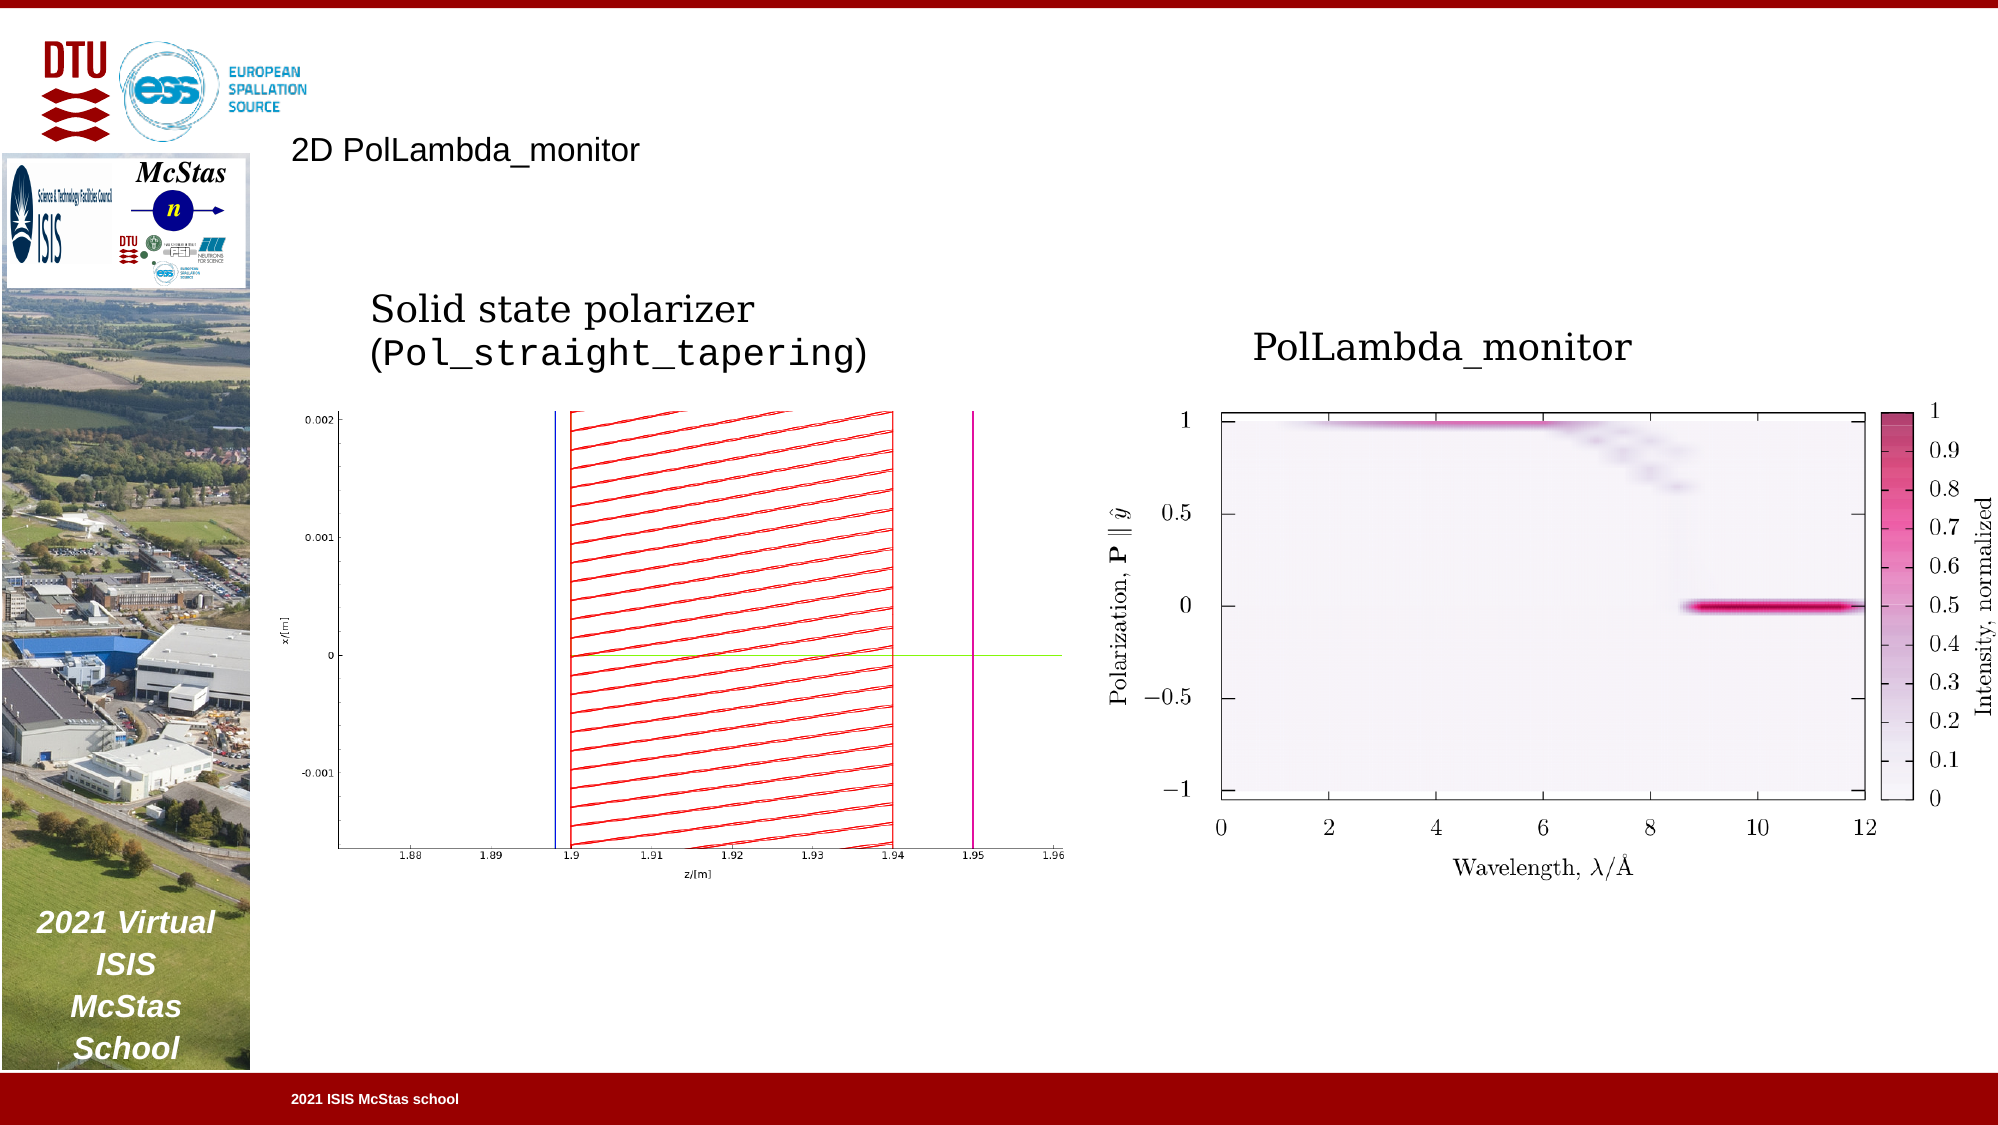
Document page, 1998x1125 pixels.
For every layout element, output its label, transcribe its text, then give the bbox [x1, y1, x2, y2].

title 2D PolLambda_monitor [291, 69, 1819, 230]
text_box Solid state polarizer (Pol_straight_tapering) [355, 280, 883, 384]
text_box PolLambda_monitor [1237, 318, 1647, 377]
picture [276, 408, 1064, 882]
picture [119, 41, 307, 142]
picture [1087, 384, 1998, 887]
picture [2, 153, 250, 1070]
